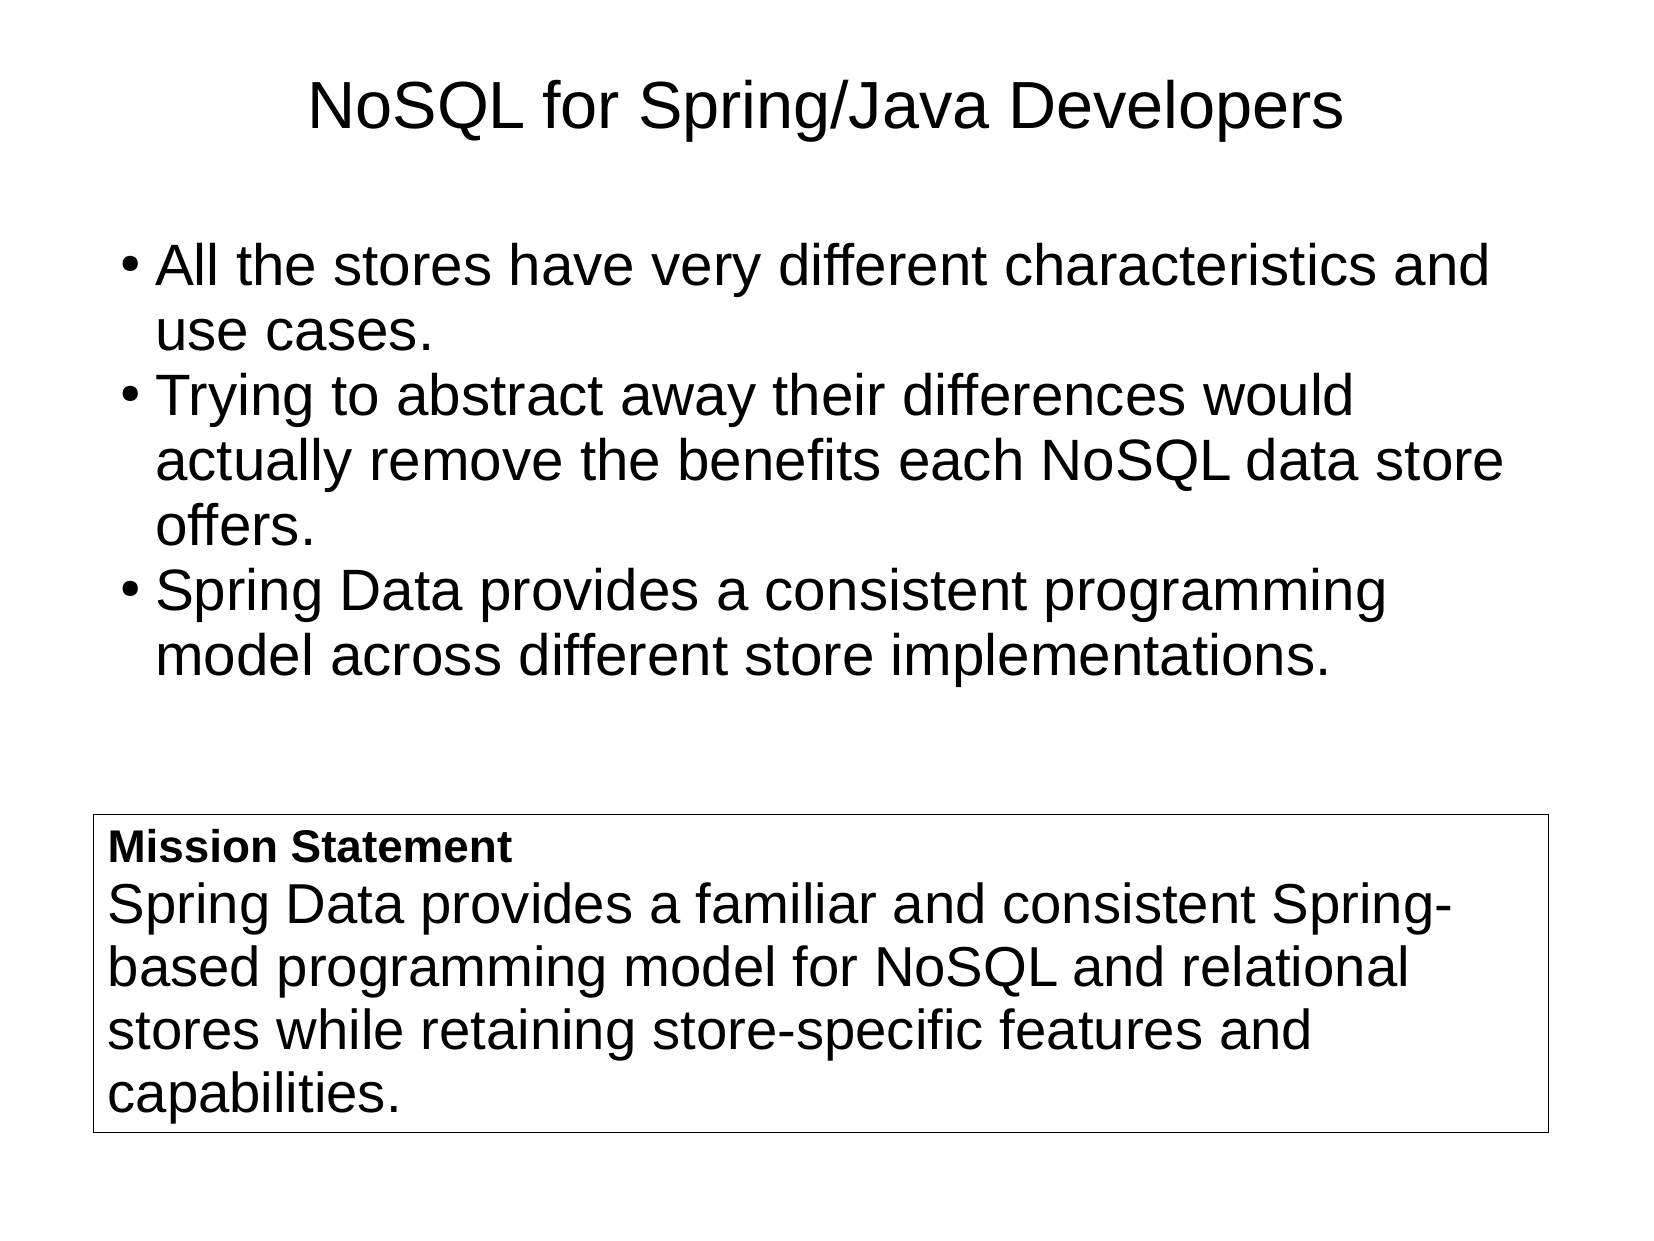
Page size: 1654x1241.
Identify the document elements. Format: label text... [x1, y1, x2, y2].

table_header Mission Statement Spring Data provides a familiar and consistent Spring-based programming model for NoSQL and relational stores while retaining store-specific features and capabilities. [94, 815, 1548, 1132]
text_box All the stores have very different characteristics and use cases. Trying to abstract away their differences would actually remove the benefits each NoSQL data store offers. Spring Data provides a consistent programming model across different store implementations. [105, 225, 1546, 695]
title NoSQL for Spring/Java Developers [82, 49, 1571, 162]
